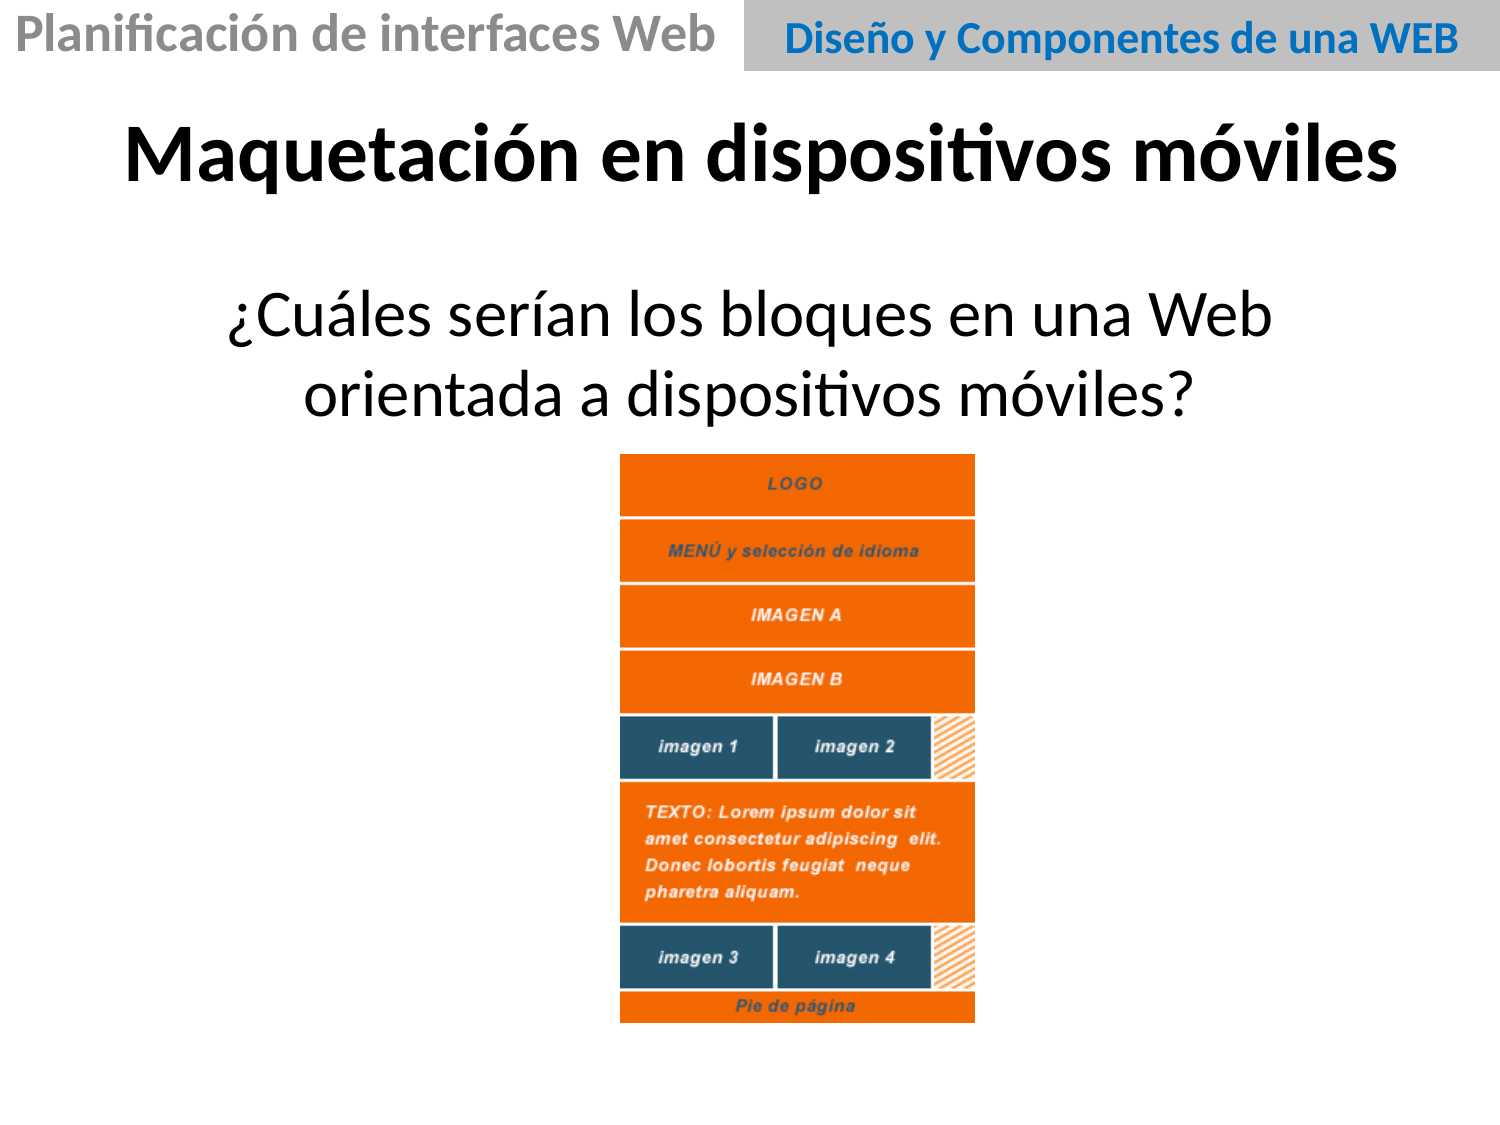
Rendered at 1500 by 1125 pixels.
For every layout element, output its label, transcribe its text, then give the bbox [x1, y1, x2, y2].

list ¿Cuáles serían los bloques en una Web orientada a dispositivos móviles? [75, 262, 1426, 504]
title Planificación de interfaces Web [0, 0, 744, 60]
picture [620, 454, 975, 1024]
text_box Maquetación en dispositivos móviles [23, 90, 1500, 206]
title Diseño y Componentes de una WEB [744, 0, 1500, 71]
